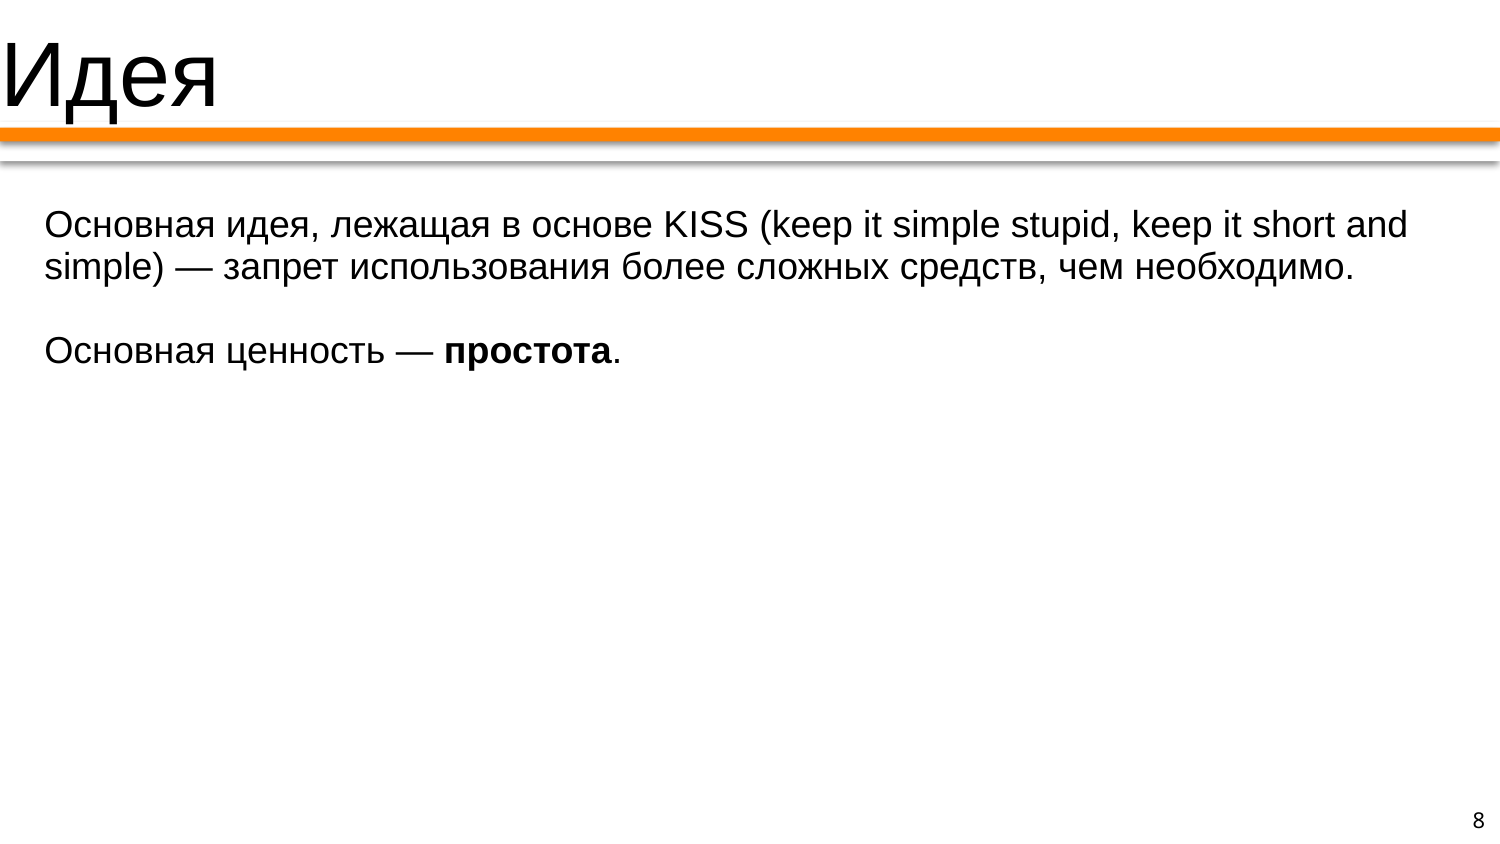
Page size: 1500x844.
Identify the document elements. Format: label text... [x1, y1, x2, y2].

title Идея [0, 0, 1500, 148]
text_box Основная идея, лежащая в основе KISS (keep it simple stupid, keep it short and simple) — запрет использования более сложных средств, чем необходимо. Основная ценность — простота. [29, 196, 1447, 827]
